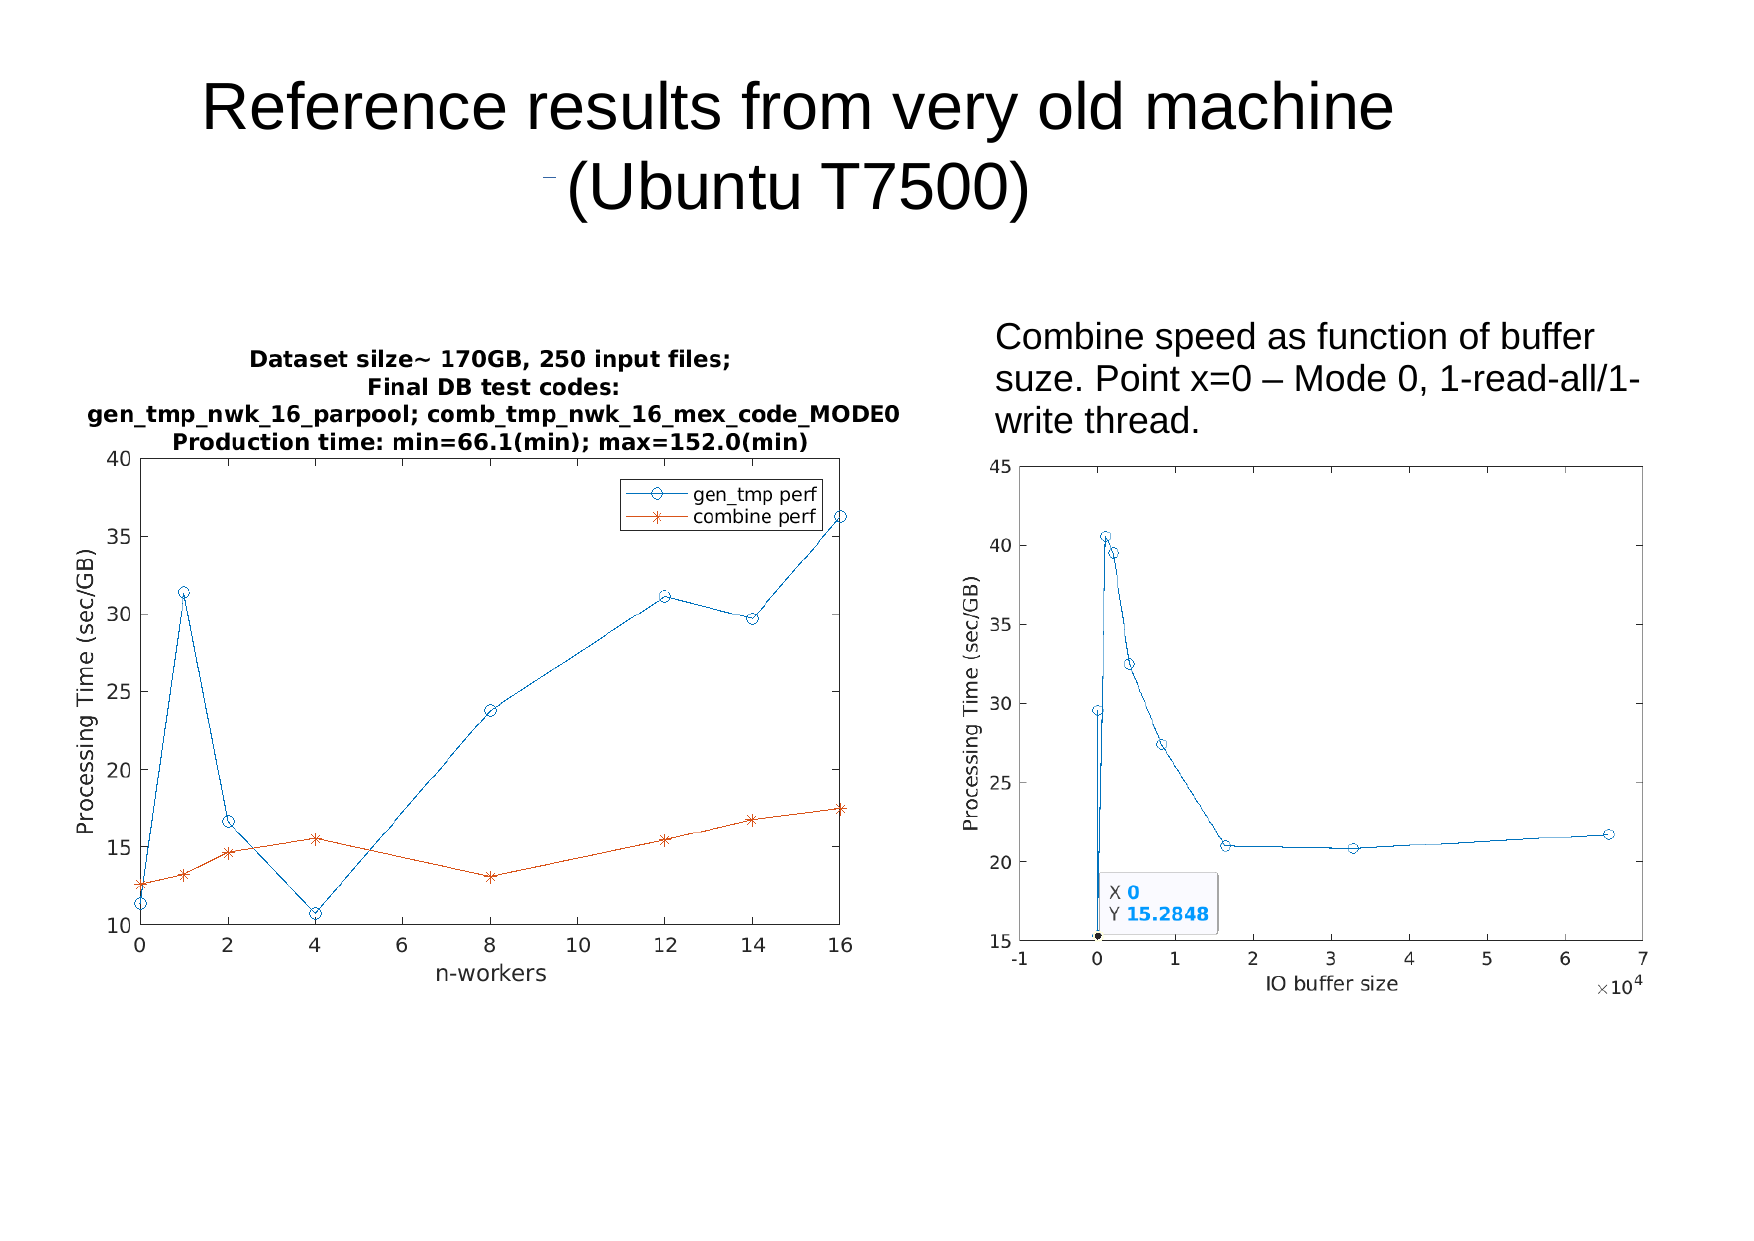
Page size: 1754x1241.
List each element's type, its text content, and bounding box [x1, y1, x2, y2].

title Reference results from very old machine (Ubuntu T7500) [63, 48, 1536, 237]
picture [23, 342, 1719, 1004]
text_box Combine speed as function of buffer suze. Point x=0 – Mode 0, 1-read-all/1- write thread. [980, 308, 1666, 449]
